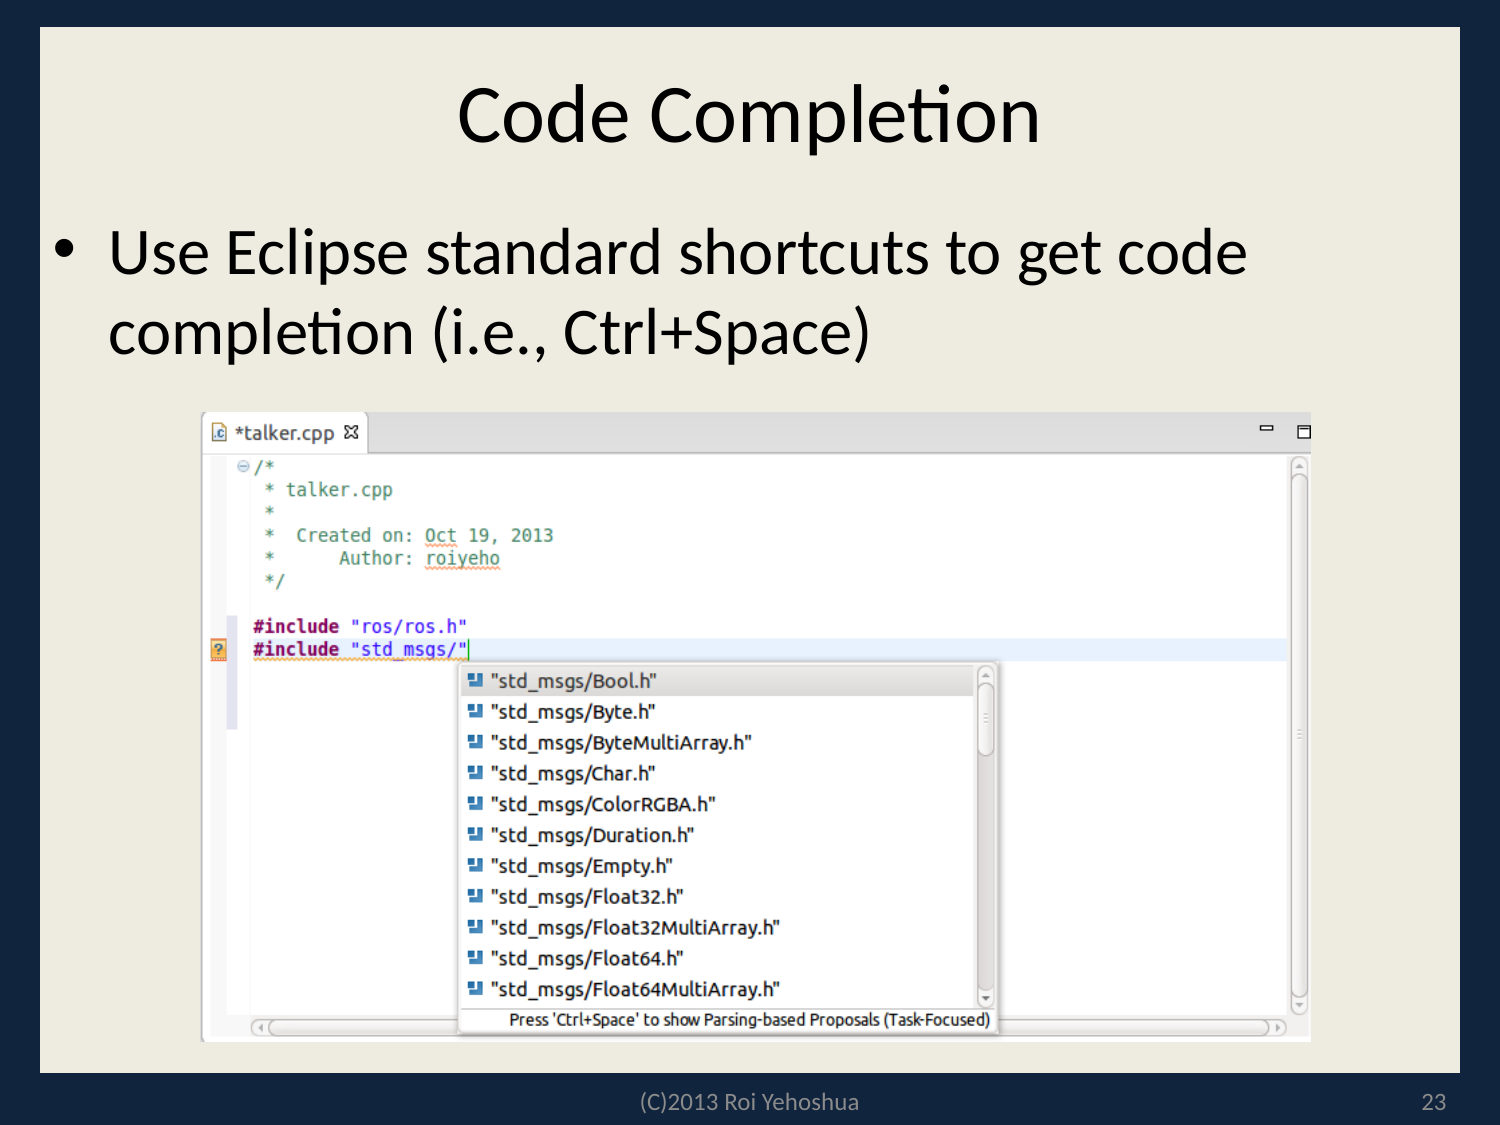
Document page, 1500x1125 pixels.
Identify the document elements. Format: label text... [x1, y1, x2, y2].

slide_number <number> [1111, 1080, 1462, 1125]
picture [200, 412, 1311, 1042]
list Use Eclipse standard shortcuts to get code completion (i.e., Ctrl+Space) [37, 200, 1463, 1080]
title Code Completion [37, 31, 1463, 188]
footer (C)2013 Roi Yehoshua [512, 1074, 988, 1125]
